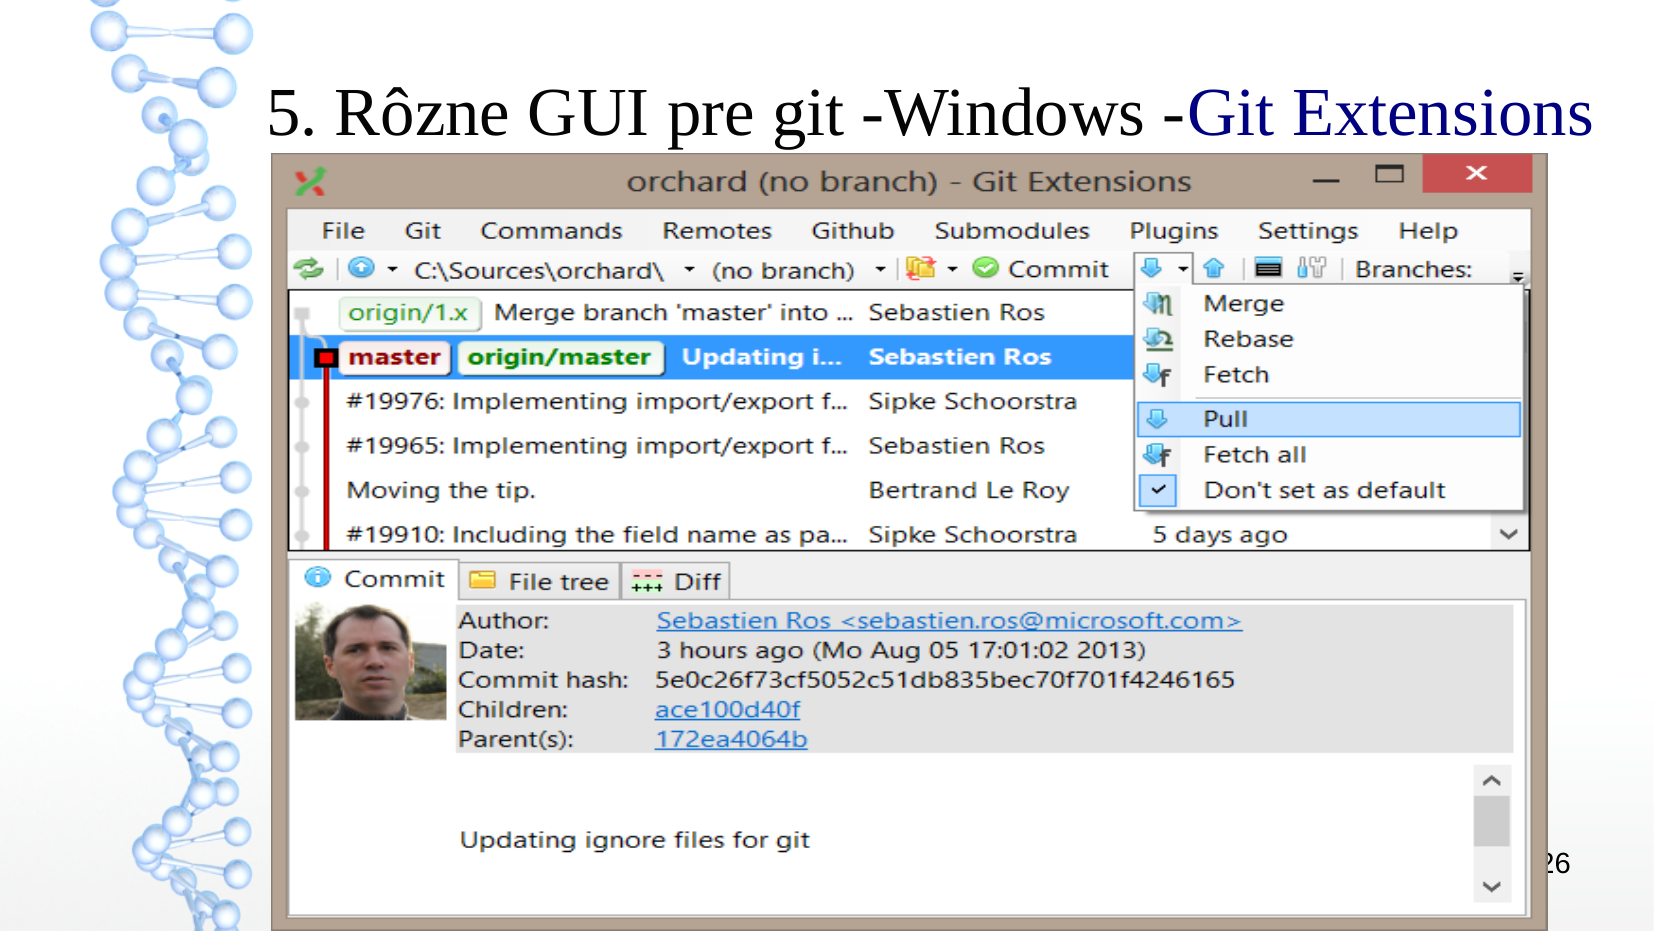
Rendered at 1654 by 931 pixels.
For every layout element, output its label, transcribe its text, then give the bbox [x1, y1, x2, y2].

picture [0, 0, 1654, 931]
title 5. Rôzne GUI pre git -Windows -Git Extensions [265, 35, 1595, 189]
